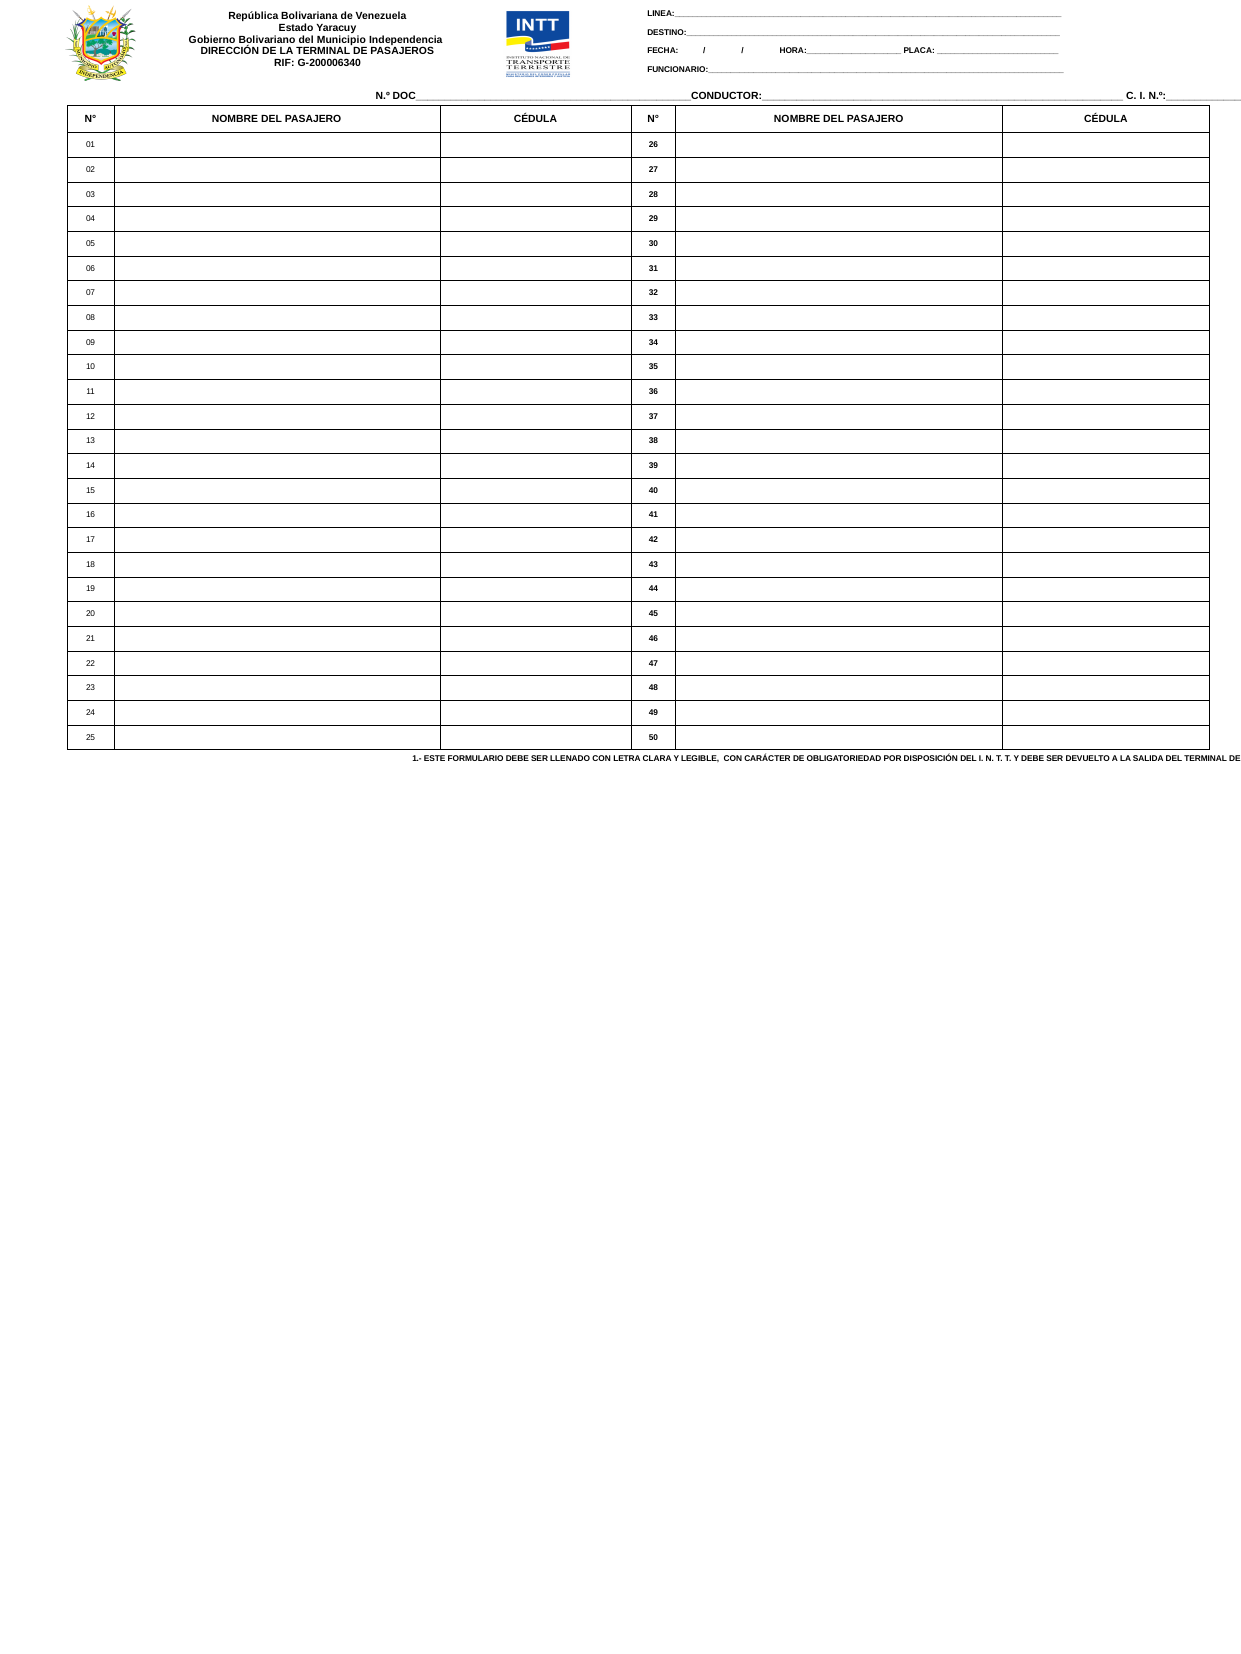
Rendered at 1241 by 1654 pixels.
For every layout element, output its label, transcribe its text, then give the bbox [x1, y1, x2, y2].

table_cell [676, 627, 1002, 651]
table_cell [676, 454, 1002, 478]
table_cell 02 [68, 158, 114, 182]
table_cell 16 [68, 504, 114, 527]
table_cell [1003, 355, 1209, 379]
table_cell [115, 602, 440, 626]
table_cell 17 [68, 528, 114, 552]
table_cell [115, 183, 440, 206]
table_cell 14 [68, 454, 114, 478]
table_cell [1003, 430, 1209, 453]
table_header CÉDULA [441, 106, 631, 132]
table_cell [676, 479, 1002, 503]
table_cell [1003, 454, 1209, 478]
table_cell [441, 504, 631, 527]
table_cell 49 [632, 701, 675, 725]
table_cell [1003, 627, 1209, 651]
table_cell 12 [68, 405, 114, 429]
table_cell [441, 183, 631, 206]
table_cell [115, 158, 440, 182]
table_cell 25 [68, 726, 114, 749]
table_cell 50 [632, 726, 675, 745]
table_cell [441, 454, 631, 478]
table_cell [1003, 306, 1209, 330]
table_cell [676, 158, 1002, 182]
table_cell [1003, 578, 1209, 601]
table_cell 40 [632, 479, 675, 503]
table_cell [676, 306, 1002, 330]
table_cell 05 [68, 232, 114, 256]
table_cell [441, 578, 631, 601]
table_cell [441, 306, 631, 330]
table_cell 32 [632, 281, 675, 305]
table_cell [1003, 183, 1209, 206]
table_cell 15 [68, 479, 114, 503]
table_cell [441, 232, 631, 256]
table_cell [115, 207, 440, 231]
table_cell [441, 257, 631, 280]
table_cell 19 [68, 578, 114, 601]
table_cell 29 [632, 207, 675, 231]
table_cell 37 [632, 405, 675, 429]
table_cell [1003, 479, 1209, 503]
table_cell 01 [68, 133, 114, 157]
table_cell [676, 281, 1002, 305]
table_cell [676, 578, 1002, 601]
table_cell [115, 306, 440, 330]
table_cell [441, 627, 631, 651]
table_cell [1003, 553, 1209, 577]
table_cell [115, 257, 440, 280]
table_cell [115, 504, 440, 527]
table_cell [676, 602, 1002, 626]
table_cell [115, 528, 440, 552]
table_cell 47 [632, 652, 675, 675]
table_cell [441, 528, 631, 552]
table_header NOMBRE DEL PASAJERO [676, 106, 1002, 132]
table_cell [115, 652, 440, 675]
table_cell [1003, 676, 1209, 700]
table_cell 46 [632, 627, 675, 651]
table_cell 09 [68, 331, 114, 354]
table_cell [676, 726, 1002, 749]
table_cell 43 [632, 553, 675, 577]
table_cell [676, 257, 1002, 280]
table_cell [676, 355, 1002, 379]
table_cell [676, 430, 1002, 453]
table_cell 24 [68, 701, 114, 725]
text_box República Bolivariana de Venezuela Estado Yaracuy Gobierno Bolivariano del Municipio Independencia DIRECCIÓN DE LA TERMINAL DE PASAJEROS RIF: G-200006340 [157, 2, 478, 77]
table_cell [115, 331, 440, 354]
picture [503, 10, 572, 78]
table_cell [676, 133, 1002, 157]
table_cell [441, 405, 631, 429]
text_box N.º DOC________________________________________________CONDUCTOR:_______________________________________________________________ C. I. N.º:______________________________________ [360, 88, 915, 104]
table_cell [1003, 380, 1209, 404]
table_cell [1003, 528, 1209, 552]
table_cell [115, 380, 440, 404]
table_cell [676, 553, 1002, 577]
table_cell [441, 380, 631, 404]
table_cell [1003, 281, 1209, 305]
table_cell 04 [68, 207, 114, 231]
table_cell [115, 676, 440, 700]
table_cell [115, 578, 440, 601]
table_cell [1003, 602, 1209, 626]
table_cell [441, 701, 631, 725]
table_cell [1003, 158, 1209, 182]
table_cell [115, 454, 440, 478]
table_cell 41 [632, 504, 675, 527]
table_cell 26 [632, 133, 675, 157]
table_cell [115, 355, 440, 379]
text_box LINEA:______________________________________________________________________________________ DESTINO:___________________________________________________________________________________ FECHA: / / HORA:_____________________ PLACA: ___________________________ FUNCIONARIO:_______________________________________________________________________________ [632, 12, 1186, 72]
table_cell [115, 281, 440, 305]
table_cell 35 [632, 355, 675, 379]
table_cell 08 [68, 306, 114, 330]
table_cell [115, 479, 440, 503]
table_cell 22 [68, 652, 114, 675]
table_cell [1003, 504, 1209, 527]
table_cell [115, 701, 440, 725]
table_cell [676, 207, 1002, 231]
table_cell [115, 232, 440, 256]
table_cell [441, 676, 631, 700]
table_cell 03 [68, 183, 114, 206]
table_cell [115, 726, 440, 749]
table_cell 31 [632, 257, 675, 280]
table_cell 13 [68, 430, 114, 453]
table_cell [441, 553, 631, 577]
table_cell 44 [632, 578, 675, 601]
table_cell [1003, 405, 1209, 429]
table_cell [115, 405, 440, 429]
table_cell 28 [632, 183, 675, 206]
table_cell 30 [632, 232, 675, 256]
table_cell 07 [68, 281, 114, 305]
table_cell 33 [632, 306, 675, 330]
table_cell 34 [632, 331, 675, 354]
table_cell [441, 207, 631, 231]
table_cell [1003, 726, 1209, 749]
table_cell [676, 331, 1002, 354]
table_cell [676, 701, 1002, 725]
table_cell 48 [632, 676, 675, 700]
table_cell 45 [632, 602, 675, 626]
table_cell [115, 553, 440, 577]
table_cell [676, 405, 1002, 429]
table_cell [441, 281, 631, 305]
table_cell [676, 232, 1002, 256]
table_cell [1003, 257, 1209, 280]
table_cell [676, 676, 1002, 700]
table_cell [441, 133, 631, 157]
table_cell [441, 652, 631, 675]
table_header NOMBRE DEL PASAJERO [115, 106, 440, 132]
table_cell [441, 430, 631, 453]
table_cell [441, 602, 631, 626]
table_cell 36 [632, 380, 675, 404]
table_cell 38 [632, 430, 675, 453]
picture [65, 5, 136, 81]
table_cell [1003, 207, 1209, 231]
table_header CÉDULA [1003, 106, 1209, 132]
table_cell [441, 331, 631, 354]
text_box 1.- ESTE FORMULARIO DEBE SER LLENADO CON LETRA CLARA Y LEGIBLE, CON CARÁCTER DE OBLIGATORIEDAD POR DISPOSICIÓN DEL I. N. T. T. Y DEBE SER DEVUELTO A LA SALIDA DEL TERMINAL DE PASAJEROS DE INDEPENDENCIA [397, 745, 890, 773]
table_cell [1003, 331, 1209, 354]
table_cell [676, 504, 1002, 527]
table_cell 27 [632, 158, 675, 182]
table_cell [676, 528, 1002, 552]
table_cell 10 [68, 355, 114, 379]
table_header N° [68, 106, 114, 132]
table_cell [676, 380, 1002, 404]
table_cell [115, 430, 440, 453]
table_cell [676, 183, 1002, 206]
table_cell [1003, 133, 1209, 157]
table_cell [441, 355, 631, 379]
table_cell [115, 133, 440, 157]
table_cell [1003, 232, 1209, 256]
table_cell [676, 652, 1002, 675]
table_cell [441, 726, 631, 745]
table_cell 42 [632, 528, 675, 552]
table_cell 39 [632, 454, 675, 478]
table_header N° [632, 106, 675, 132]
table_cell 11 [68, 380, 114, 404]
table_cell [1003, 701, 1209, 725]
table_cell [115, 627, 440, 651]
table_cell 06 [68, 257, 114, 280]
table_cell [1003, 652, 1209, 675]
table_cell 23 [68, 676, 114, 700]
table_cell [441, 479, 631, 503]
table_cell 21 [68, 627, 114, 651]
table_cell 18 [68, 553, 114, 577]
table_cell 20 [68, 602, 114, 626]
table_cell [441, 158, 631, 182]
